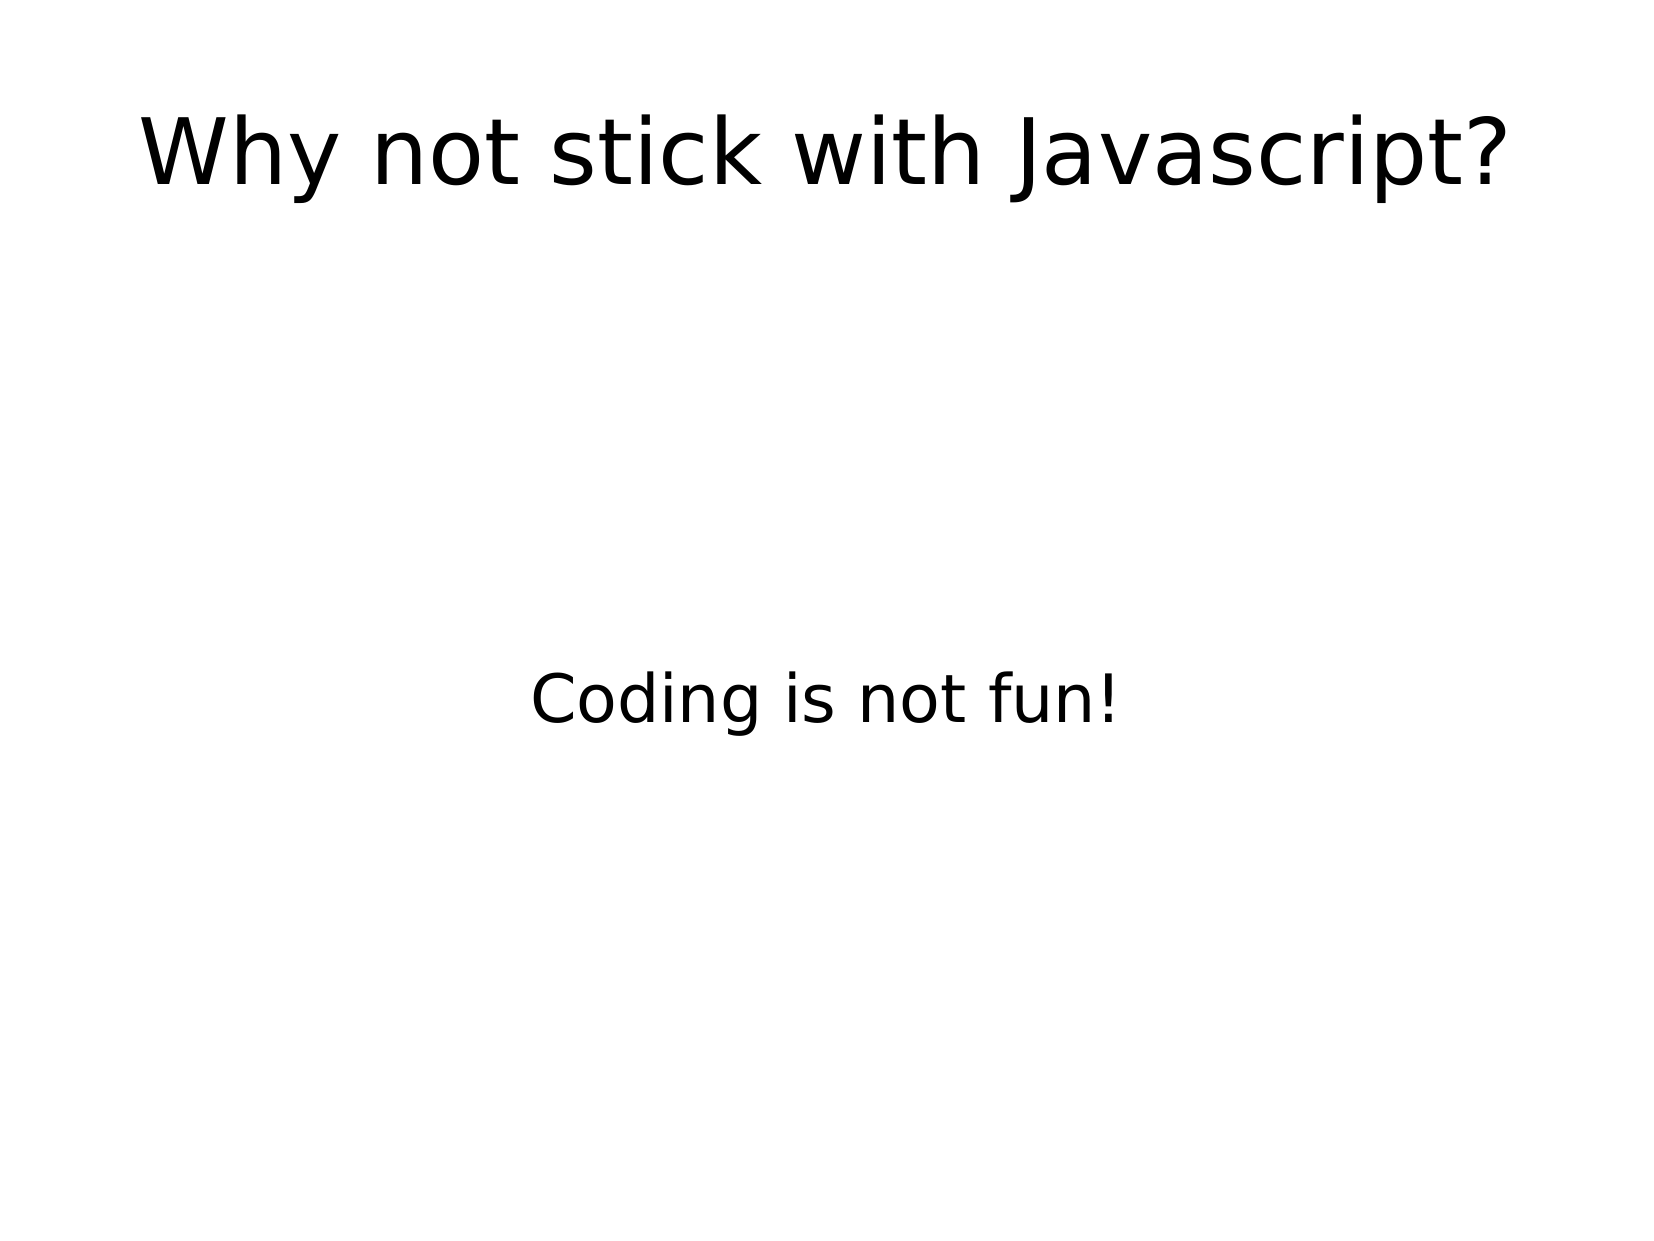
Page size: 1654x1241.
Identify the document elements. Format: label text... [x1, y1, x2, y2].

title Why not stick with Javascript? [82, 49, 1571, 257]
subtitle Coding is not fun! [82, 290, 1571, 1109]
